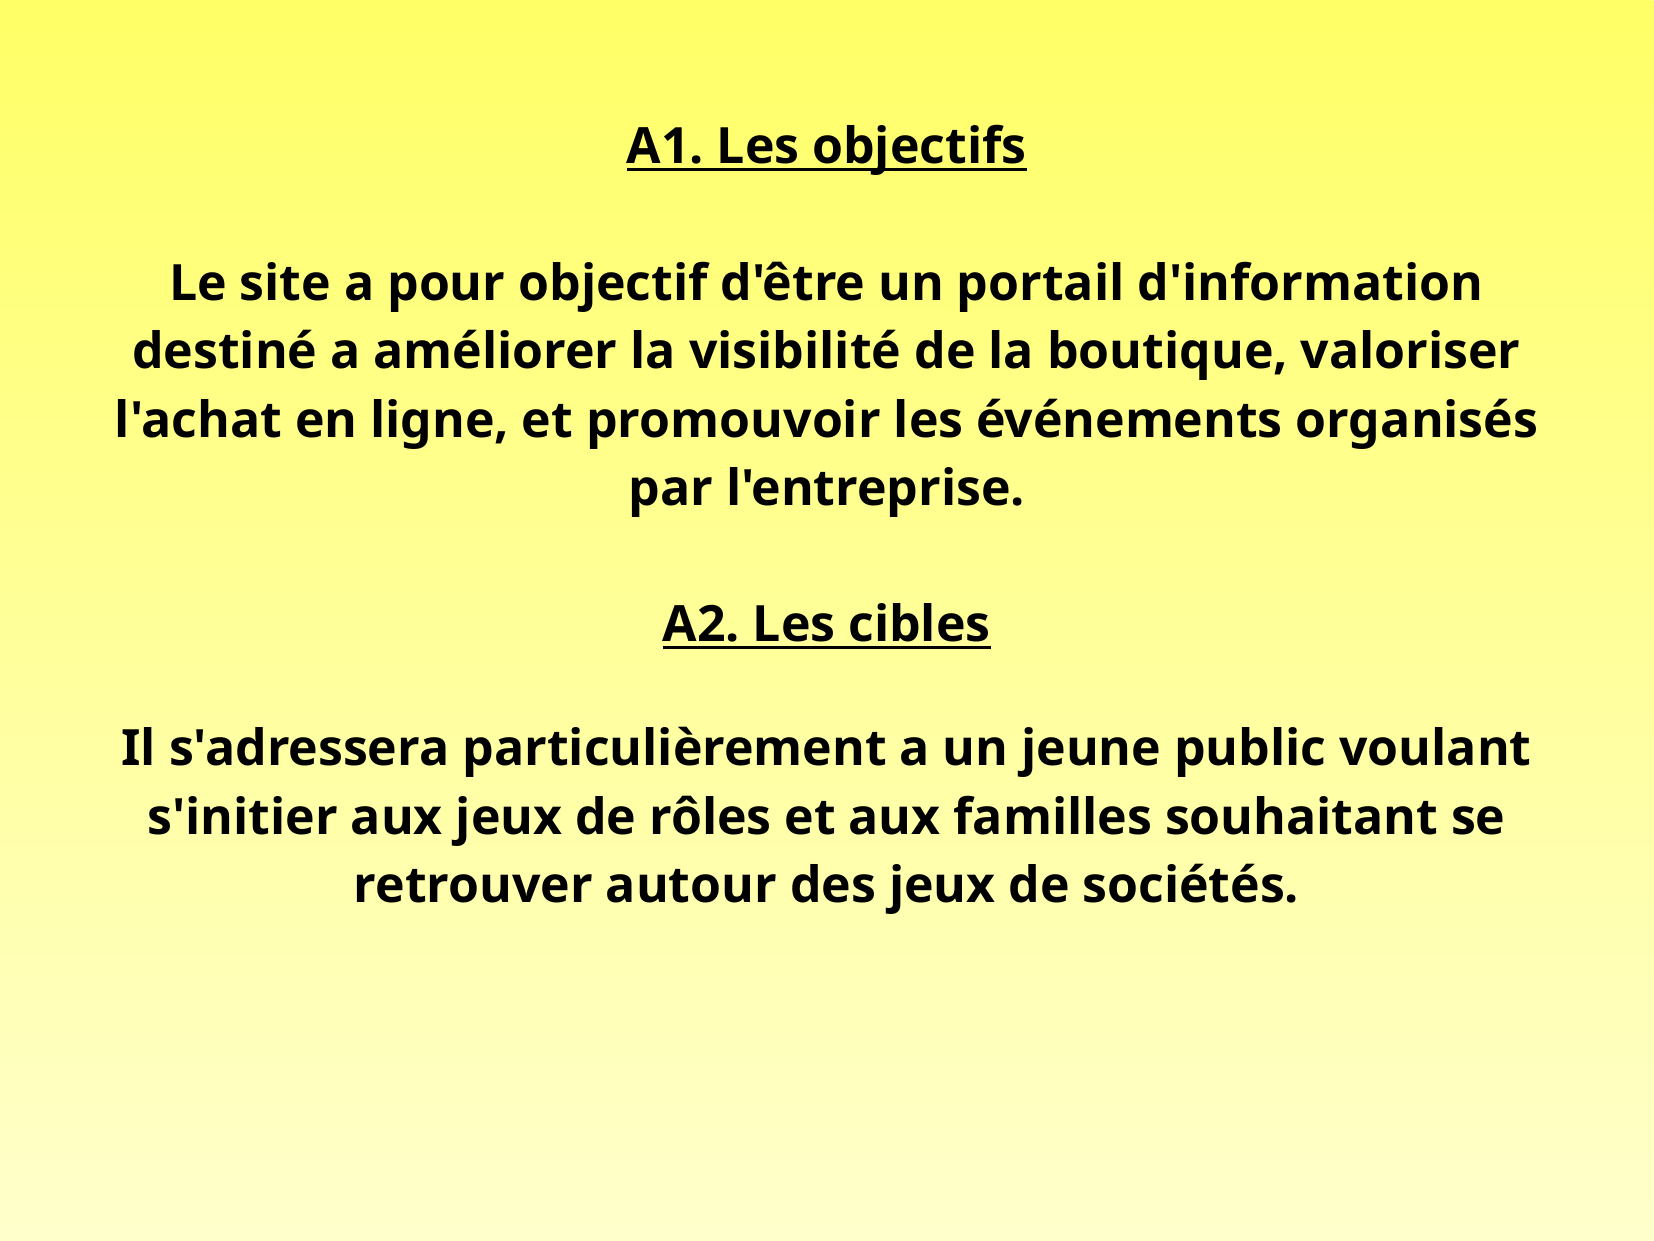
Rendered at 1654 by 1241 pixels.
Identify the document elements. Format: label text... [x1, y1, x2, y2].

subtitle A1. Les objectifs Le site a pour objectif d'être un portail d'information destiné a améliorer la visibilité de la boutique, valoriser l'achat en ligne, et promouvoir les événements organisés par l'entreprise. A2. Les cibles Il s'adressera particulièrement a un jeune public voulant s'initier aux jeux de rôles et aux familles souhaitant se retrouver autour des jeux de sociétés. [82, 49, 1571, 1109]
